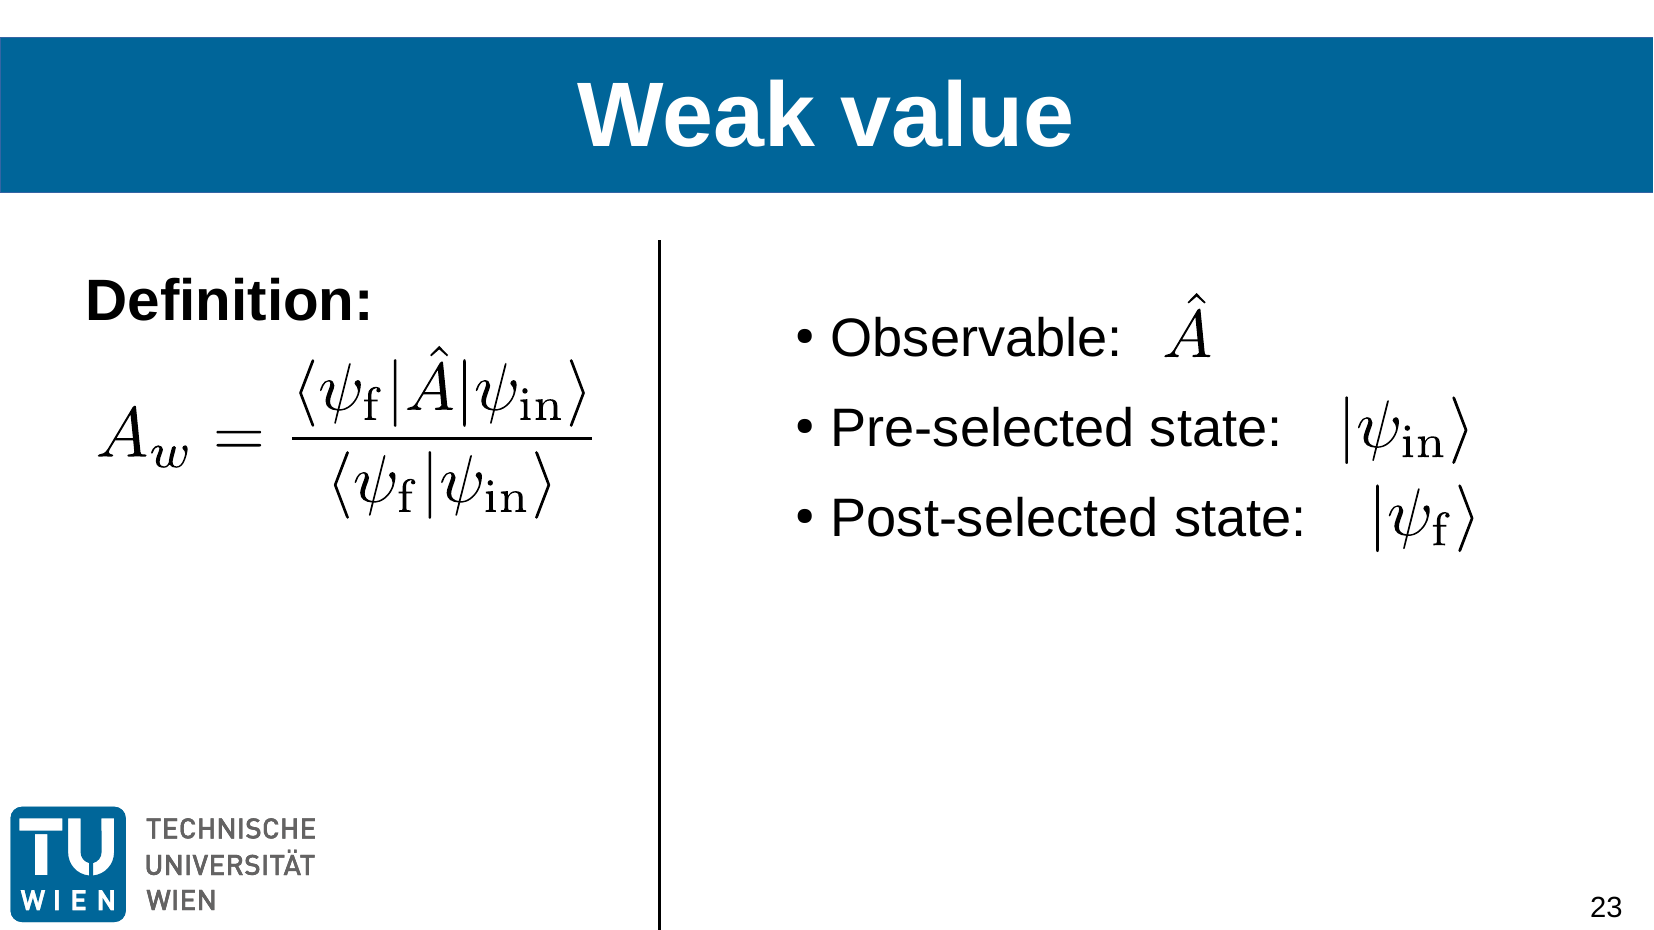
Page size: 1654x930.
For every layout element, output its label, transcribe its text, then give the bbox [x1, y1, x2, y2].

list Observable: Pre-selected state: Post-selected state: [795, 217, 1571, 757]
picture [195, 334, 606, 530]
list Definition: [85, 267, 451, 346]
picture [1319, 384, 1485, 566]
picture [1155, 270, 1231, 382]
title Weak value [0, 37, 1653, 193]
picture [96, 361, 189, 489]
